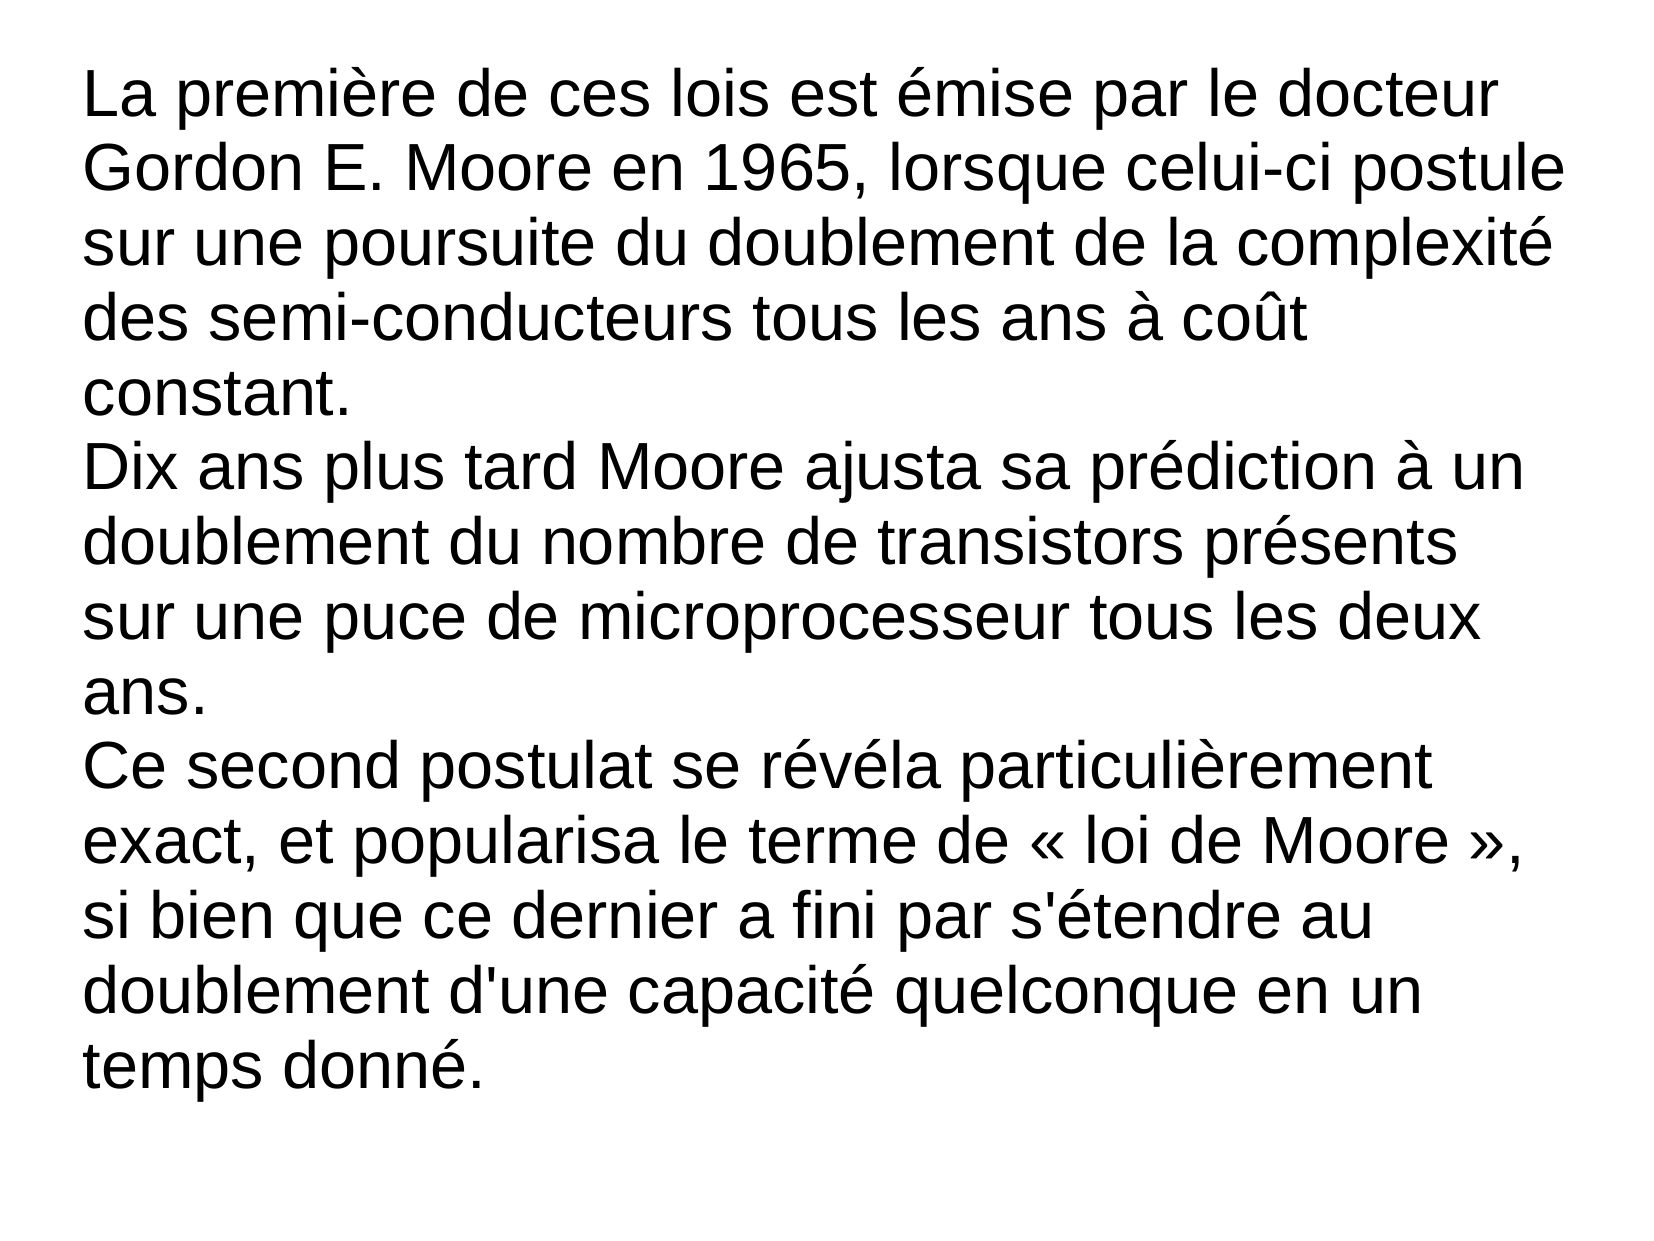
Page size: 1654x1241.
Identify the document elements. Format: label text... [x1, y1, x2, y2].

subtitle La première de ces lois est émise par le docteur Gordon E. Moore en 1965, lorsque celui-ci postule sur une poursuite du doublement de la complexité des semi-conducteurs tous les ans à coût constant. Dix ans plus tard Moore ajusta sa prédiction à un doublement du nombre de transistors présents sur une puce de microprocesseur tous les deux ans. Ce second postulat se révéla particulièrement exact, et popularisa le terme de « loi de Moore », si bien que ce dernier a fini par s'étendre au doublement d'une capacité quelconque en un temps donné. [82, 49, 1571, 1109]
